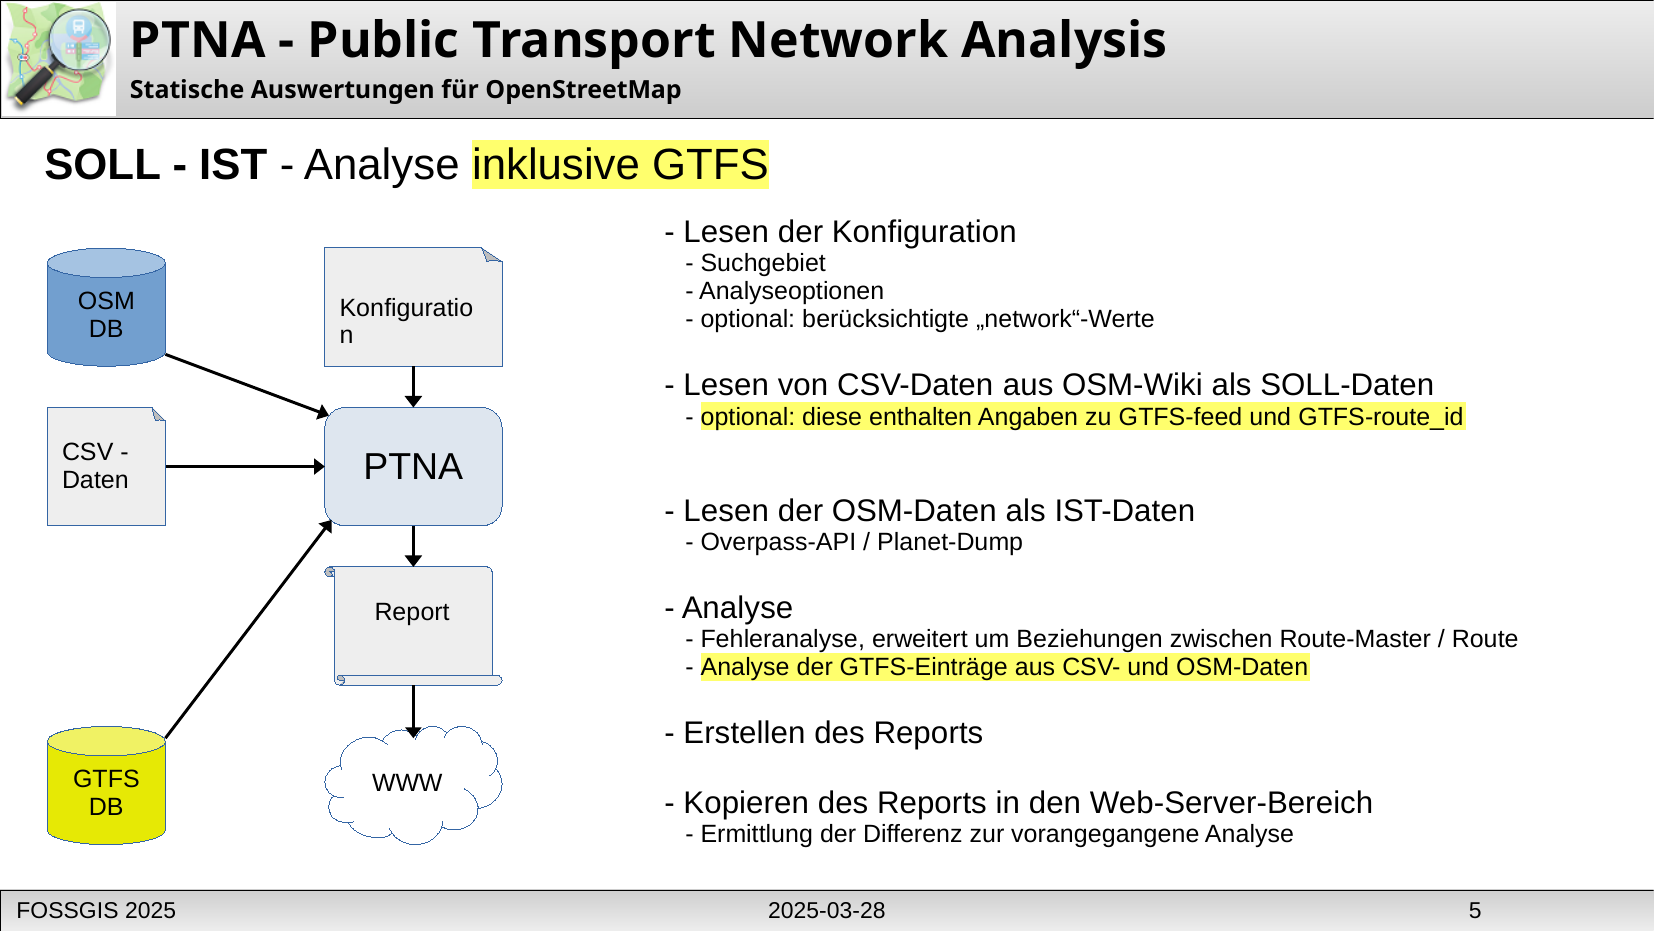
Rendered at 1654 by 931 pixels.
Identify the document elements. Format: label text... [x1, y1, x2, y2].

text_box GTFS DB [47, 743, 166, 845]
text_box [0, 0, 115, 119]
text_box [334, 650, 503, 686]
text_box - Lesen der Konfiguration - Suchgebiet - Analyseoptionen - optional: berücksichtigte „network“-Werte - Lesen von CSV-Daten aus OSM-Wiki als SOLL-Daten - optional: diese enthalten Angaben zu GTFS-feed und GTFS-route_id - Lesen der OSM-Daten als IST-Daten - Overpass-API / Planet-Dump - Analyse - Fehleranalyse, erweitert um Beziehungen zwischen Route-Master / Route - Analyse der GTFS-Einträge aus CSV- und OSM-Daten - Erstellen des Reports - Kopieren des Reports in den Web-Server-Bereich - Ermittlung der Differenz zur vorangegangene Analyse [649, 206, 1625, 856]
text_box [47, 502, 166, 526]
text_box PTNA [324, 407, 503, 526]
text_box CSV - Daten [47, 430, 166, 502]
text_box PTNA - Public Transport Network Analysis [115, 0, 1653, 59]
text_box 2025-03-28 [203, 889, 1453, 931]
text_box WWW [324, 726, 503, 845]
text_box FOSSGIS 2025 [1, 888, 203, 931]
picture [2, 2, 115, 116]
text_box OSM DB [47, 264, 166, 367]
text_box 11 [1453, 888, 1654, 931]
text_box [47, 407, 166, 430]
text_box Statische Auswertungen für OpenStreetMap [115, 59, 1653, 119]
text_box SOLL - IST - Analyse inklusive GTFS [29, 132, 783, 197]
text_box [324, 247, 503, 367]
text_box Konfiguration [324, 285, 502, 346]
text_box [324, 566, 493, 590]
text_box Report [324, 590, 502, 650]
